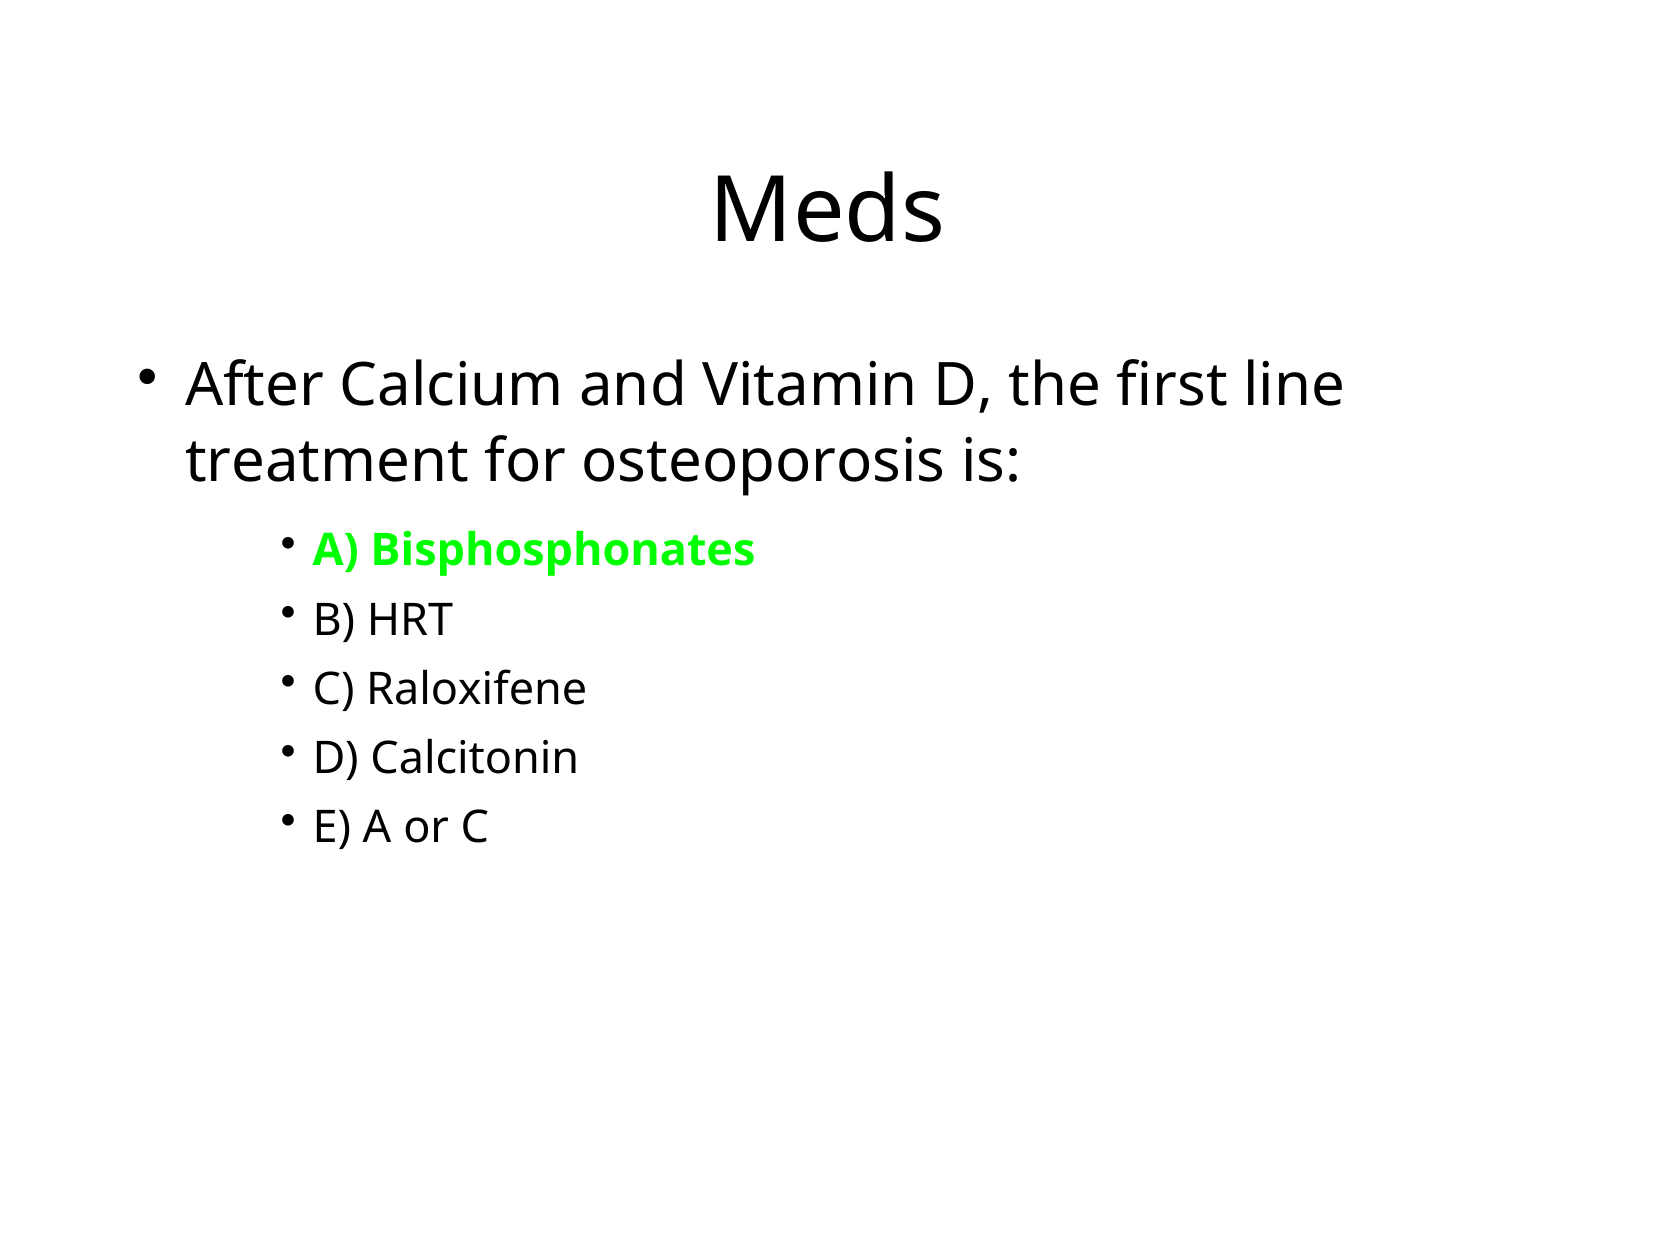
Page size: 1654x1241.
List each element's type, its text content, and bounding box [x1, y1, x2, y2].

title Meds [121, 155, 1534, 258]
list After Calcium and Vitamin D, the first line treatment for osteoporosis is: A) Bisphosphonates B) HRT C) Raloxifene D) Calcitonin E) A or C [121, 344, 1534, 855]
